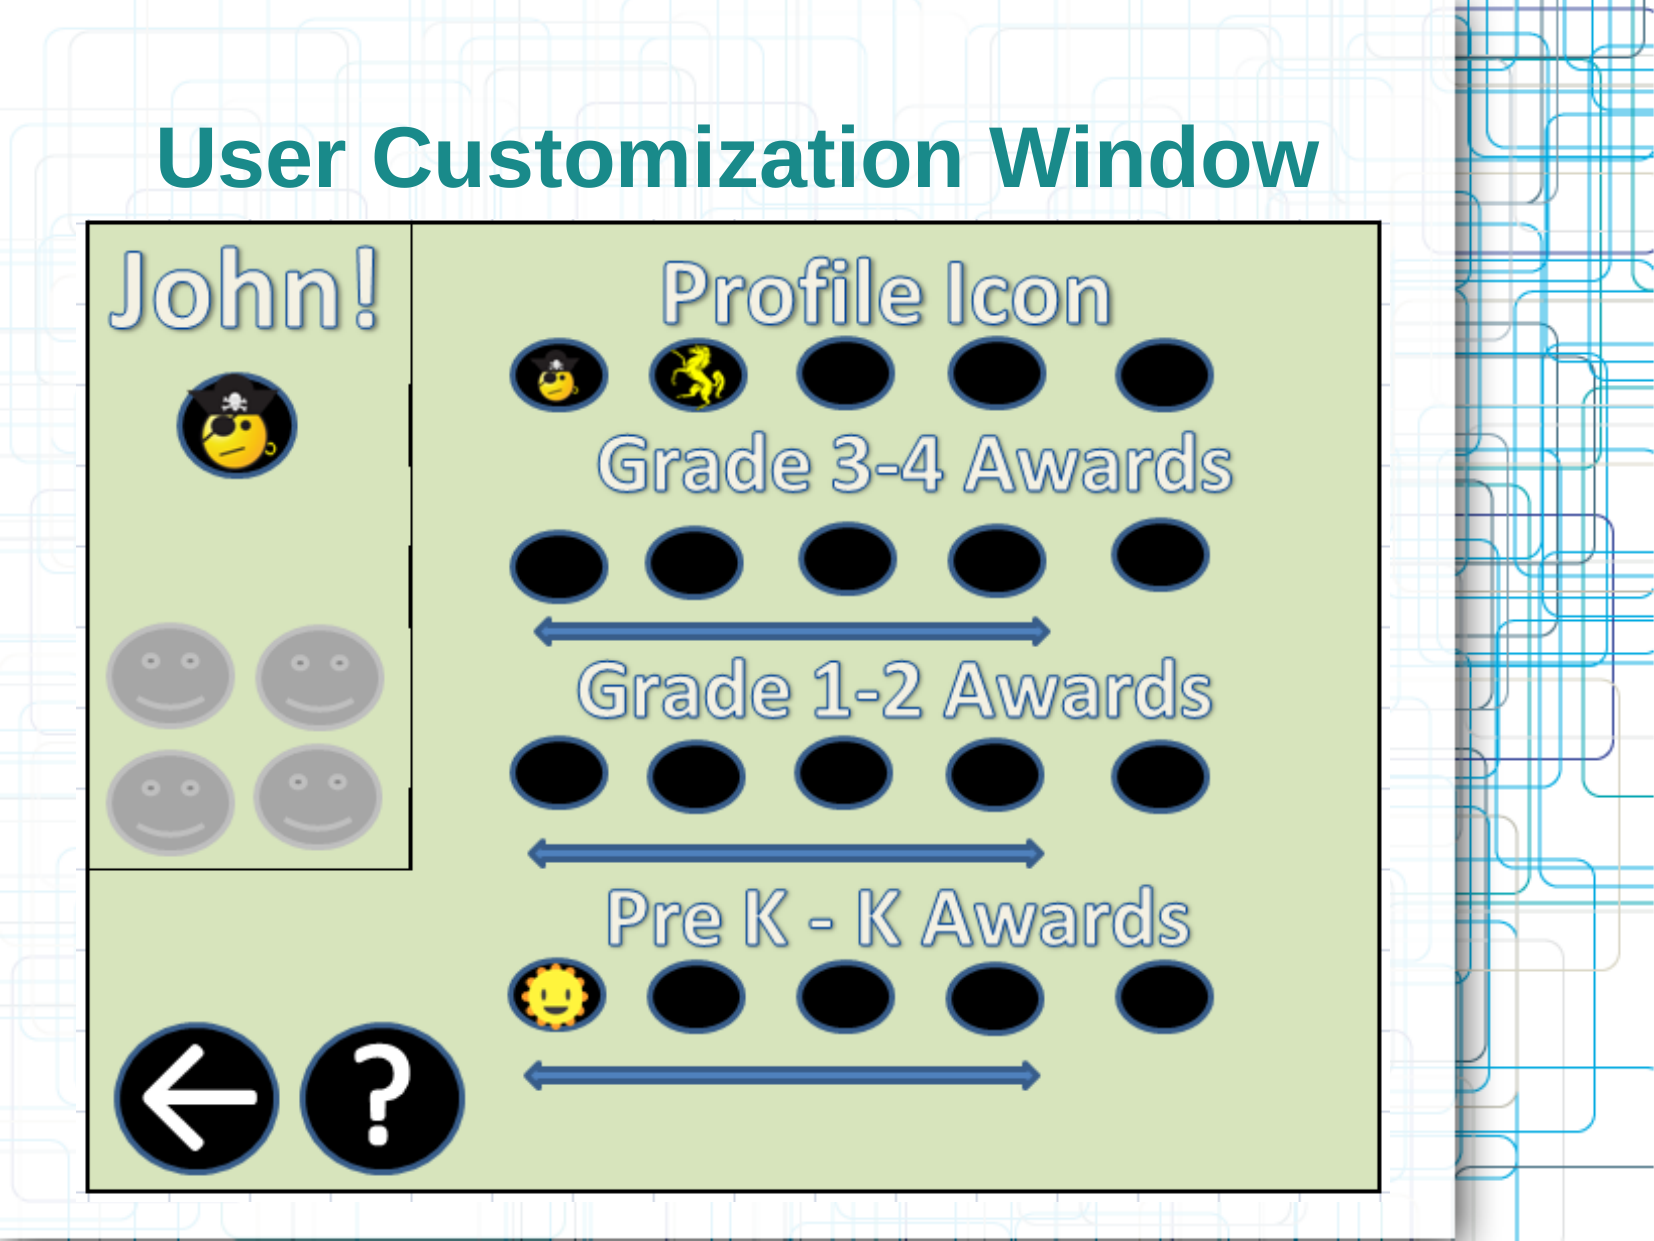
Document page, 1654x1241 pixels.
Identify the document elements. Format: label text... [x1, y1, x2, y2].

title User Customization Window [59, 49, 1418, 257]
picture [76, 220, 1390, 1202]
